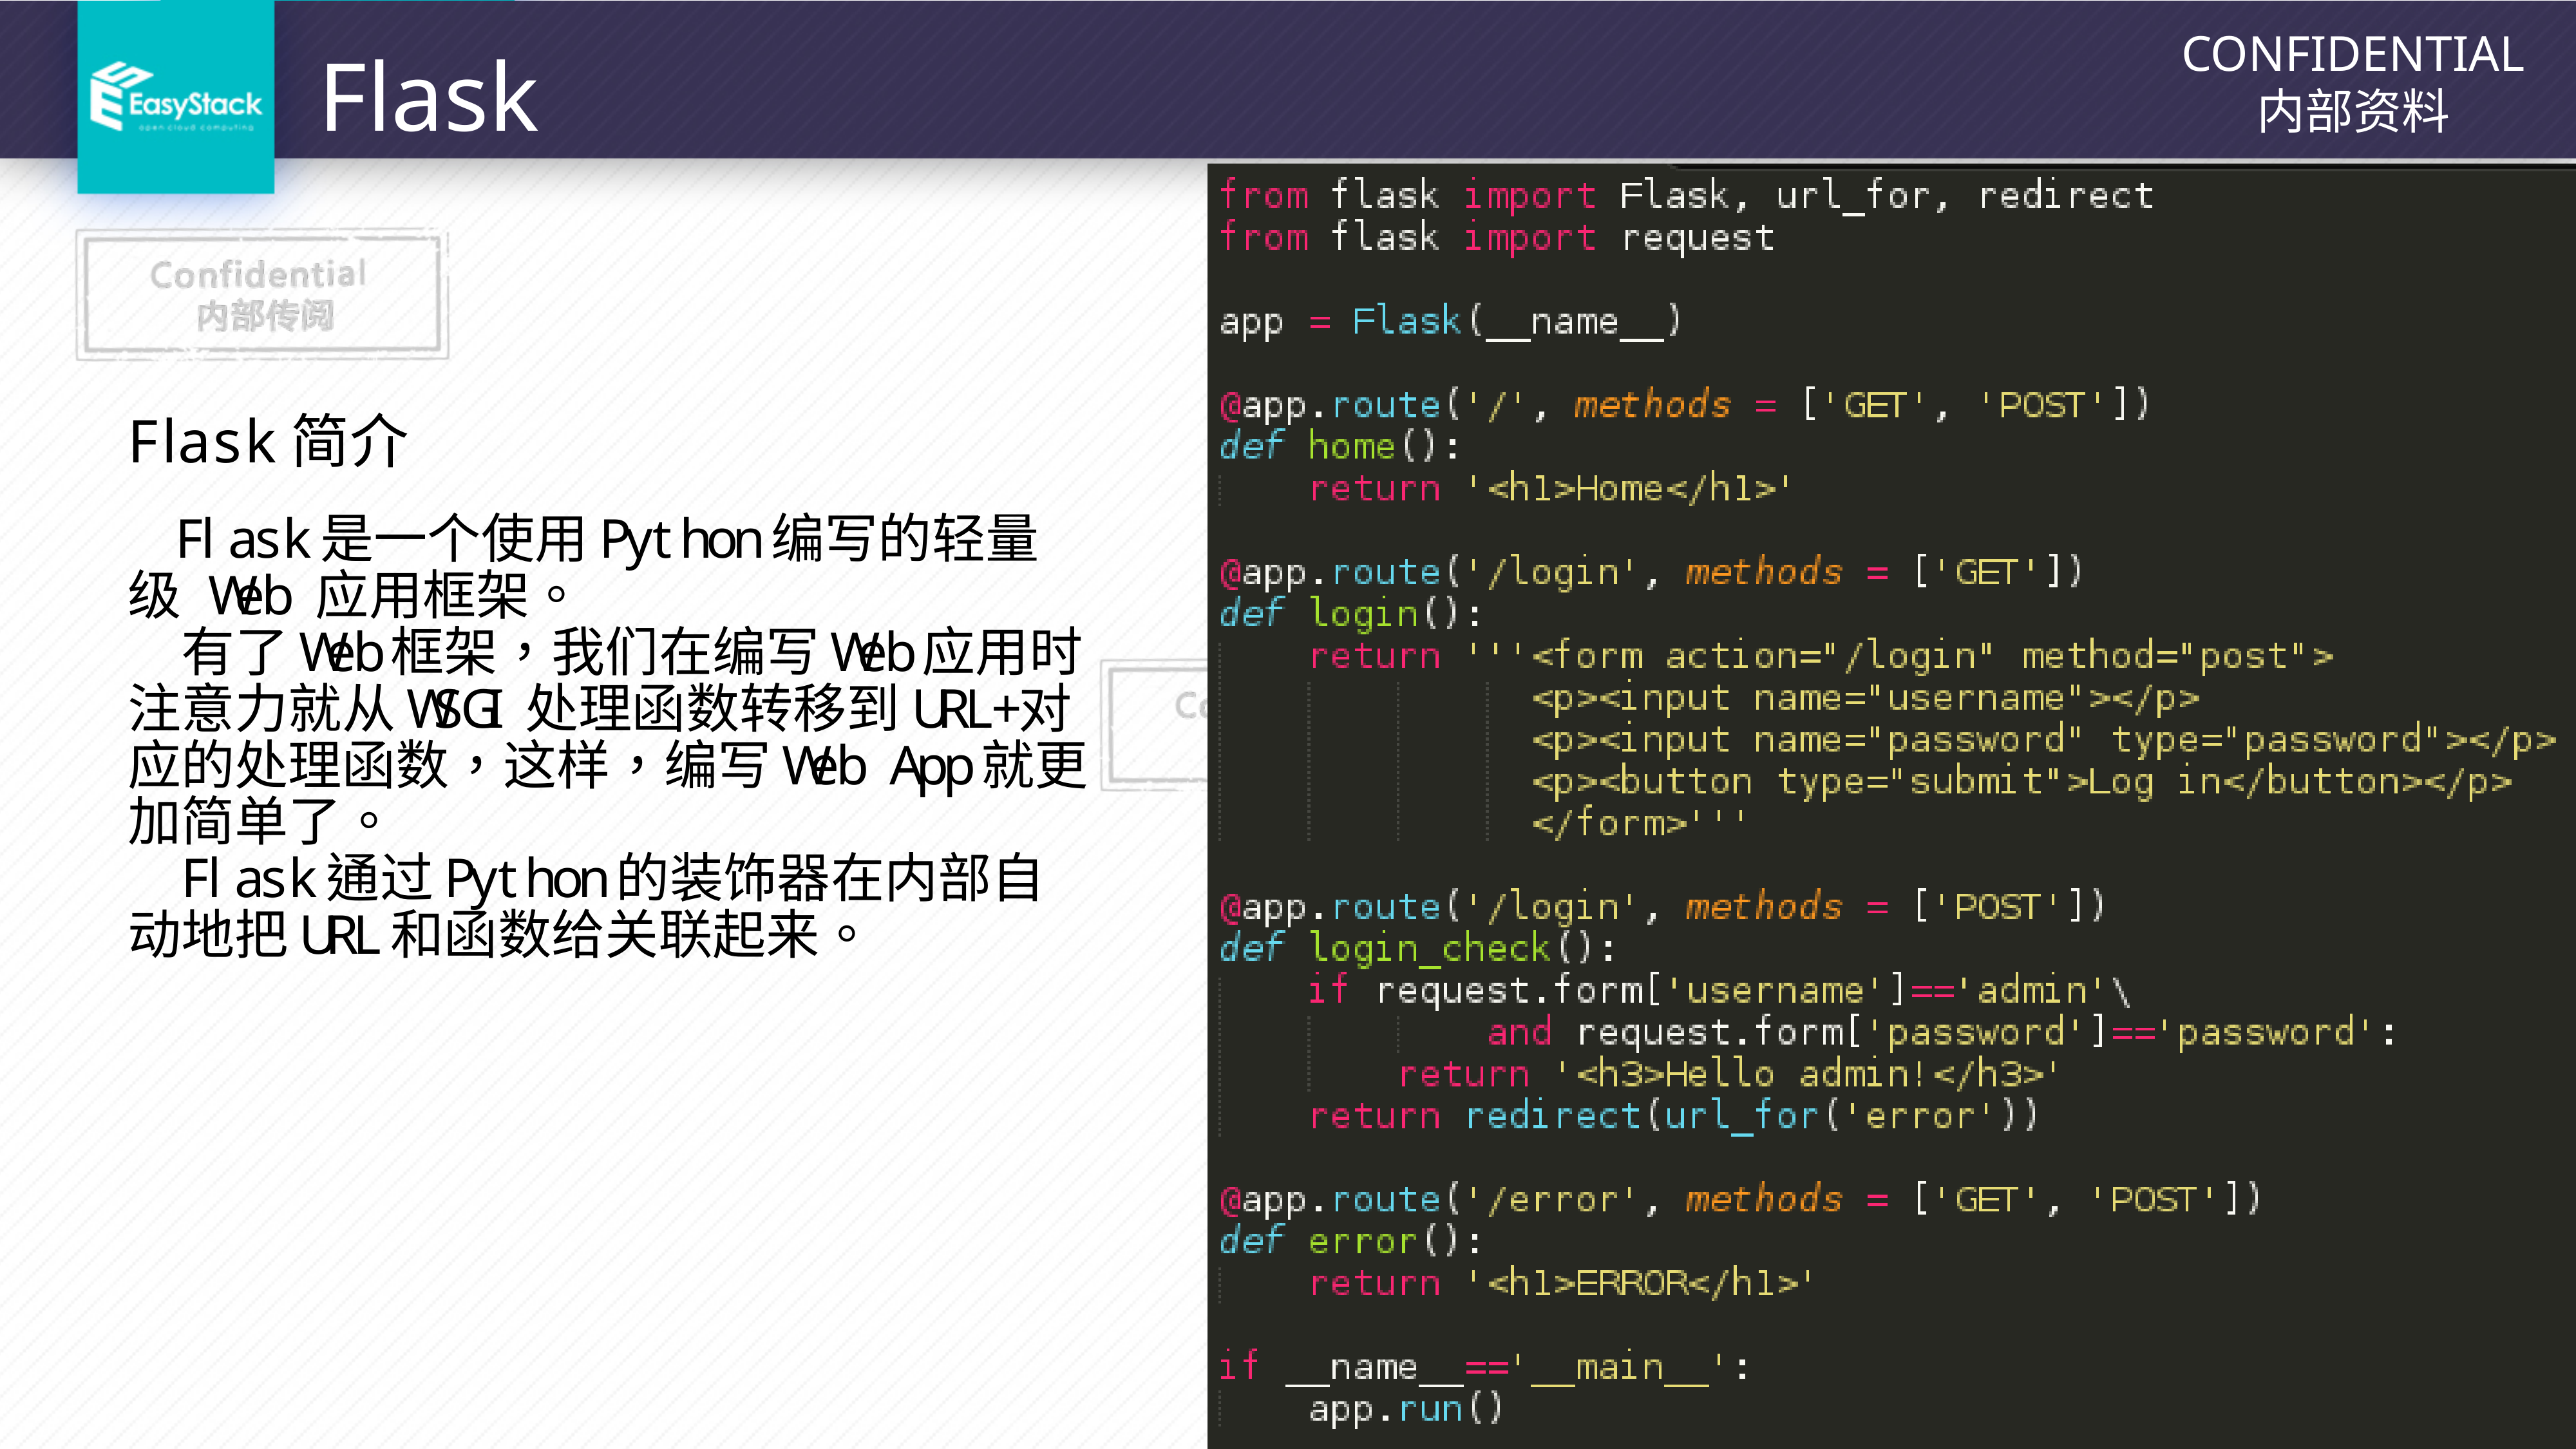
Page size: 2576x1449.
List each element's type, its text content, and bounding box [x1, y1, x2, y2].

picture [0, 0, 2576, 1449]
chart [126, 408, 1092, 1396]
text_box Flask [309, 26, 582, 145]
